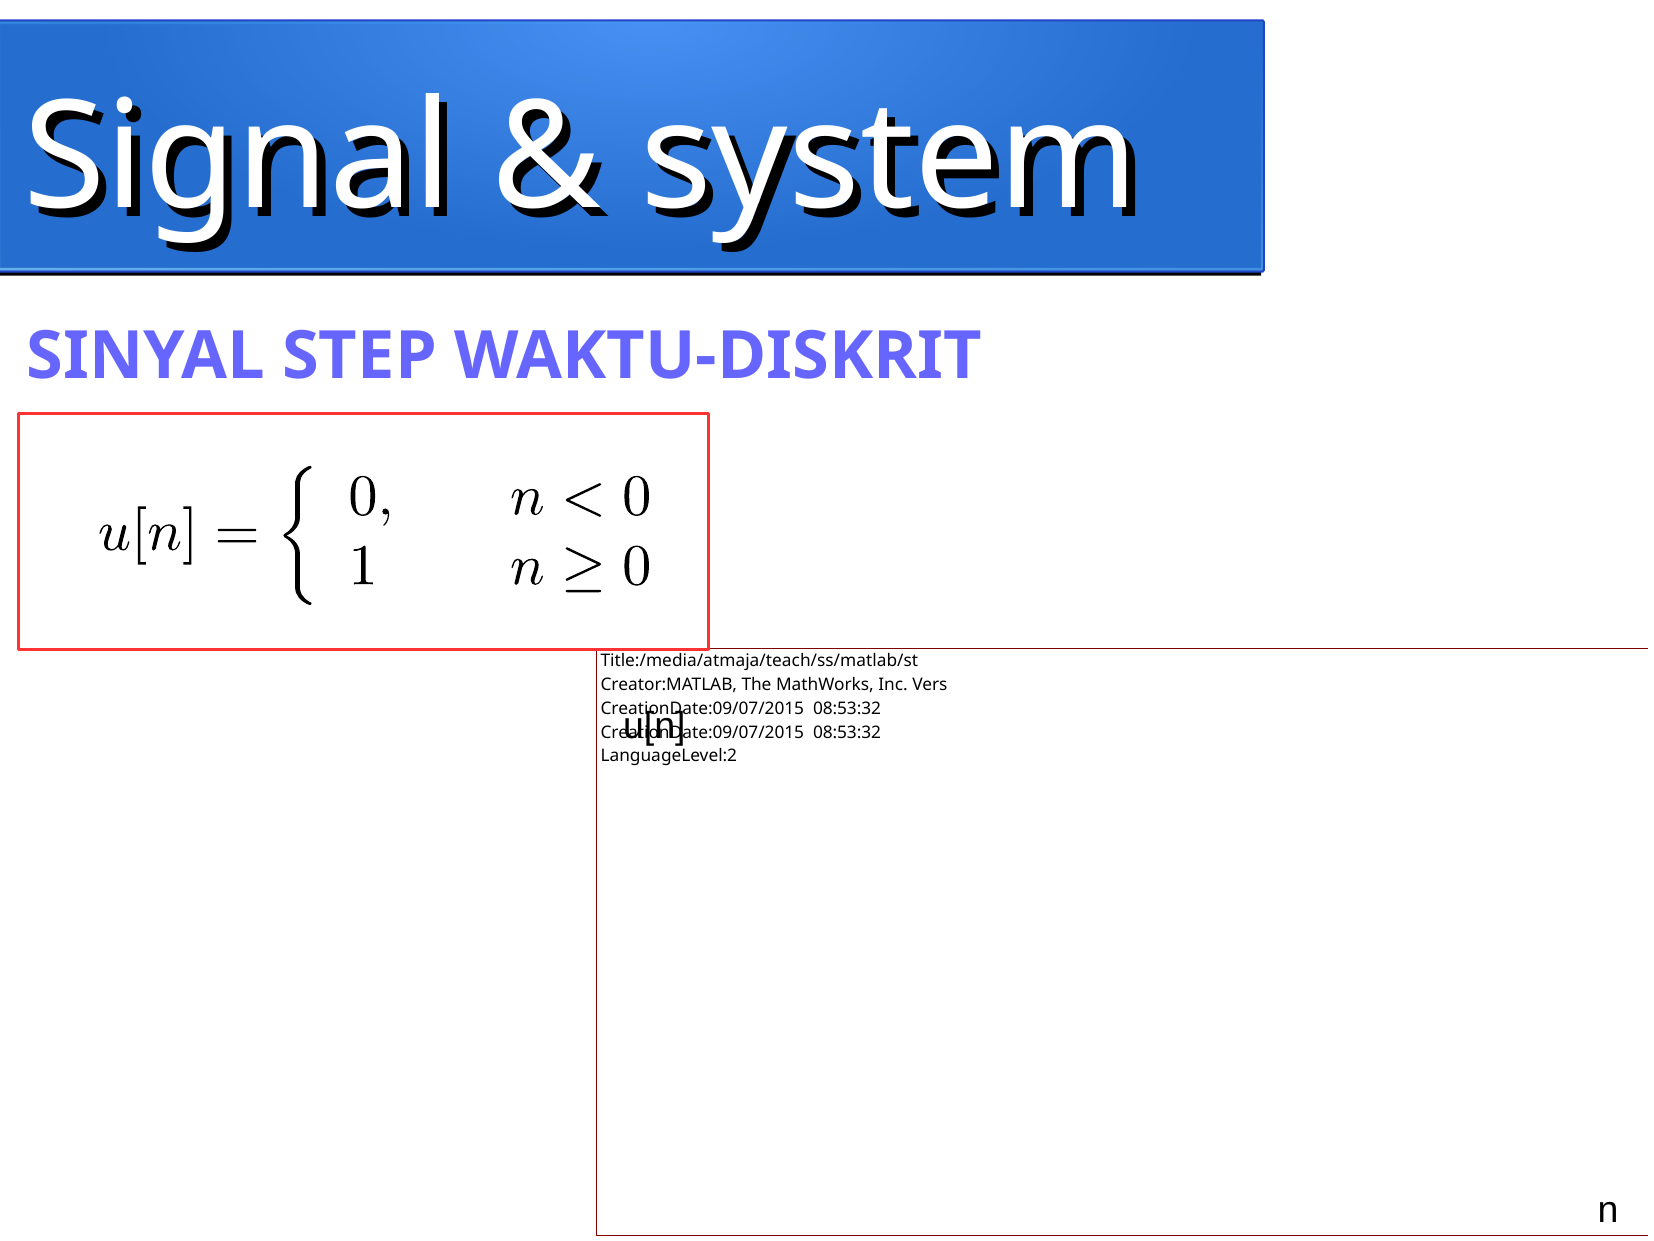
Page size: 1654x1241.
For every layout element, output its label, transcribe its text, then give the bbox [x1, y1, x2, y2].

text_box [97, 459, 652, 606]
text_box SINYAL STEP WAKTU-DISKRIT [11, 299, 1209, 393]
title Signal & system [23, 0, 1323, 325]
picture [594, 647, 1648, 1236]
text_box u[n] [608, 696, 701, 754]
text_box n [1582, 1181, 1634, 1238]
